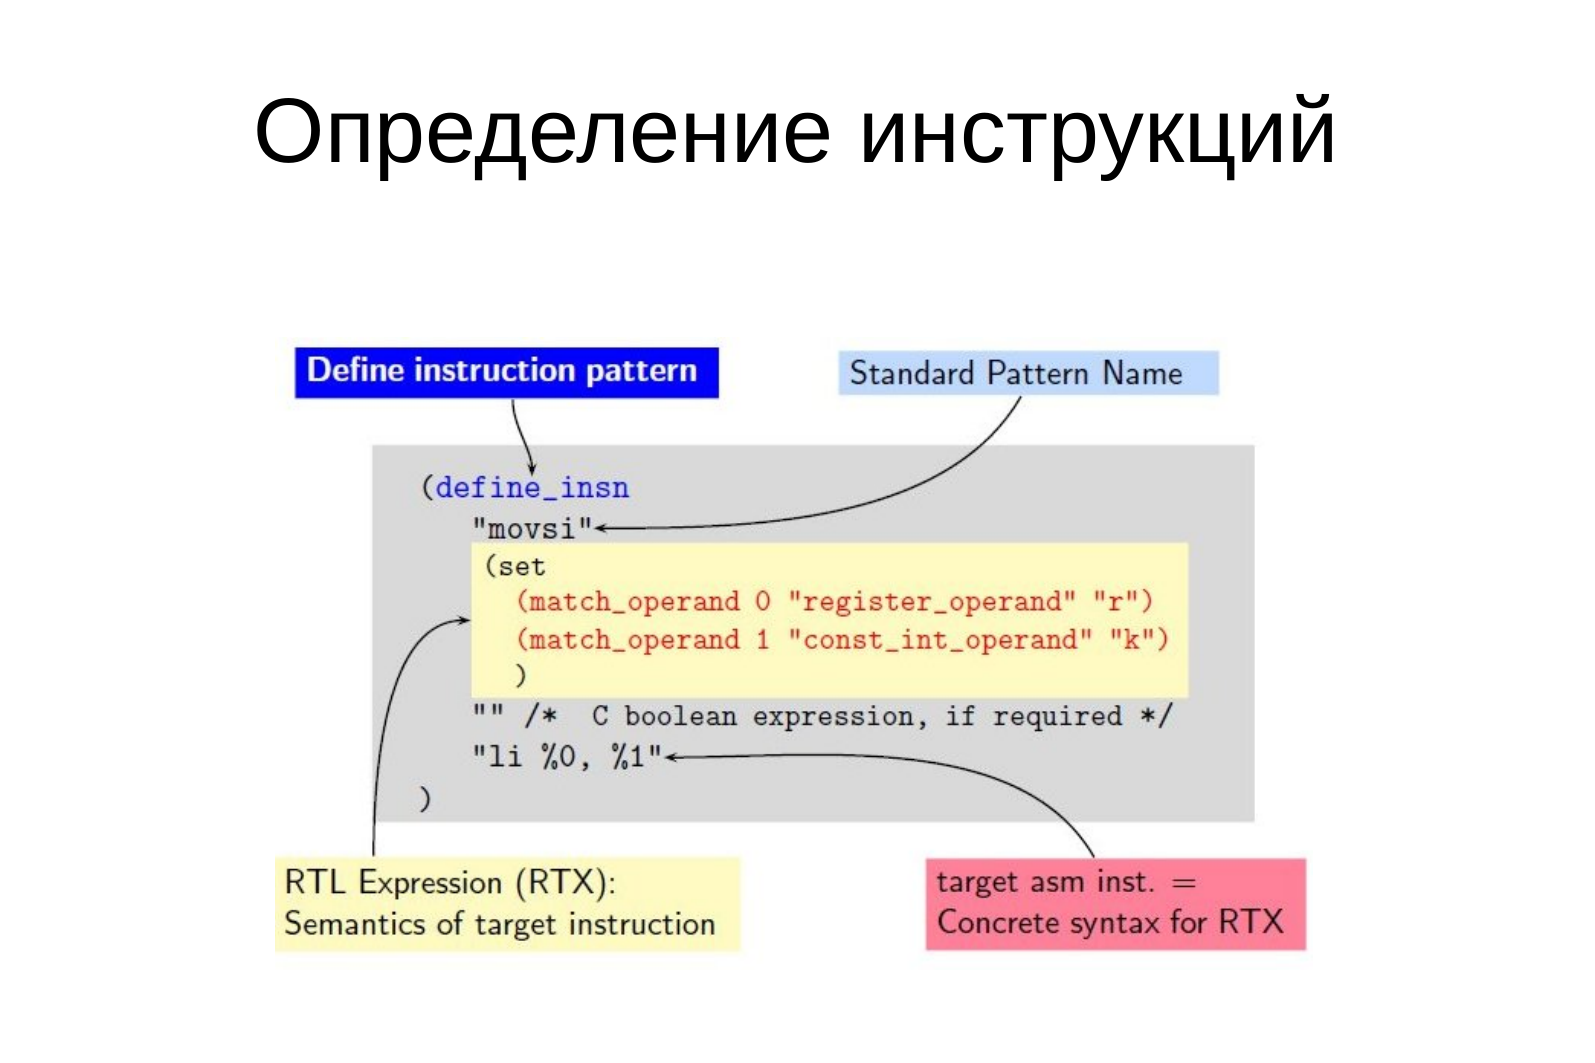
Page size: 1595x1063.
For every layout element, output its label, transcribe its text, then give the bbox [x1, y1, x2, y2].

title Определение инструкций [79, 49, 1515, 213]
picture [275, 337, 1313, 970]
